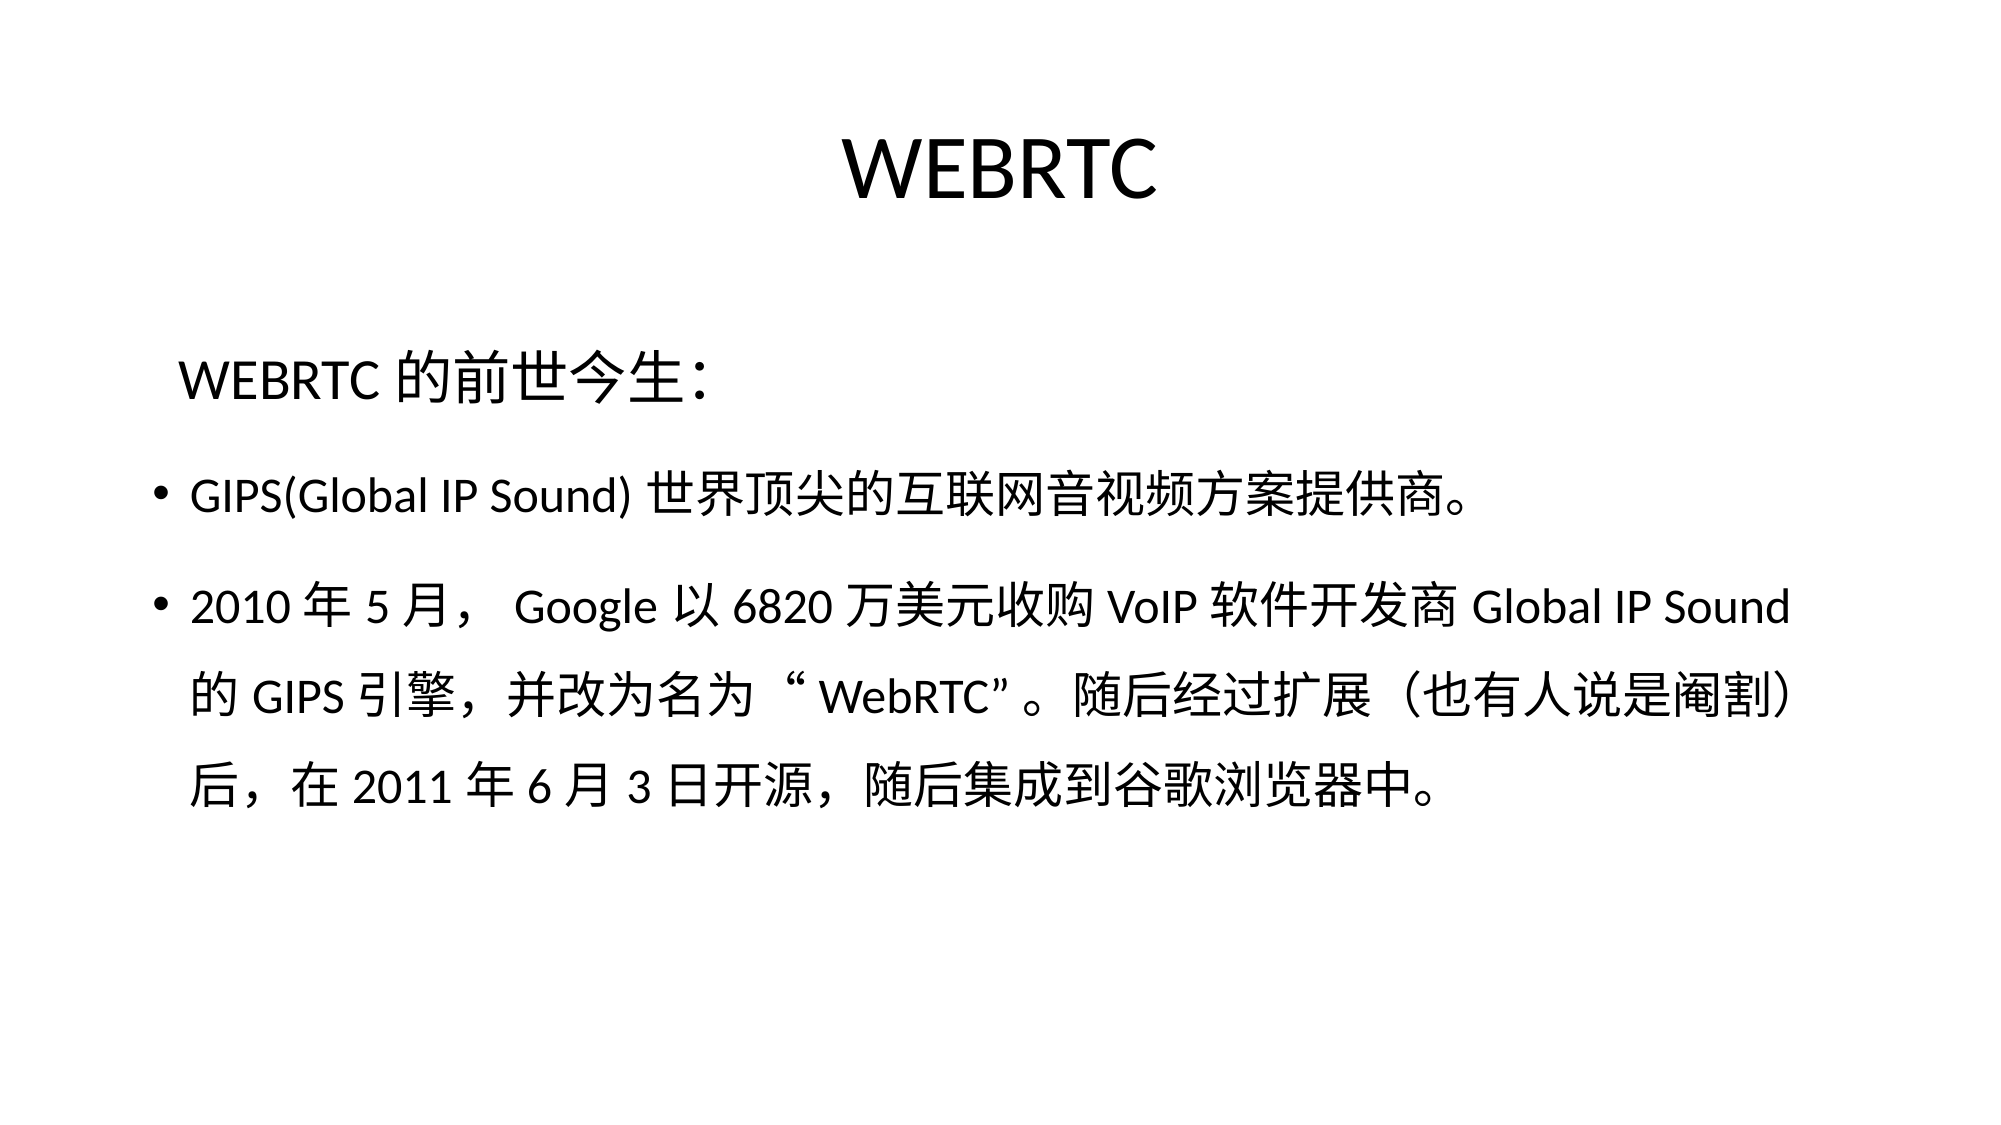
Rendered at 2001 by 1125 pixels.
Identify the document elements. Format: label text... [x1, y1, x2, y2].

list WEBRTC的前世今生： GIPS(Global IP Sound)世界顶尖的互联网音视频方案提供商。 2010年5月，Google以6820万美元收购VoIP软件开发商Global IP Sound的GIPS引擎，并改为名为“WebRTC”。随后经过扩展（也有人说是阉割）后，在2011年6月3日开源，随后集成到谷歌浏览器中。 [137, 299, 1863, 1014]
title WEBRTC [137, 59, 1863, 278]
